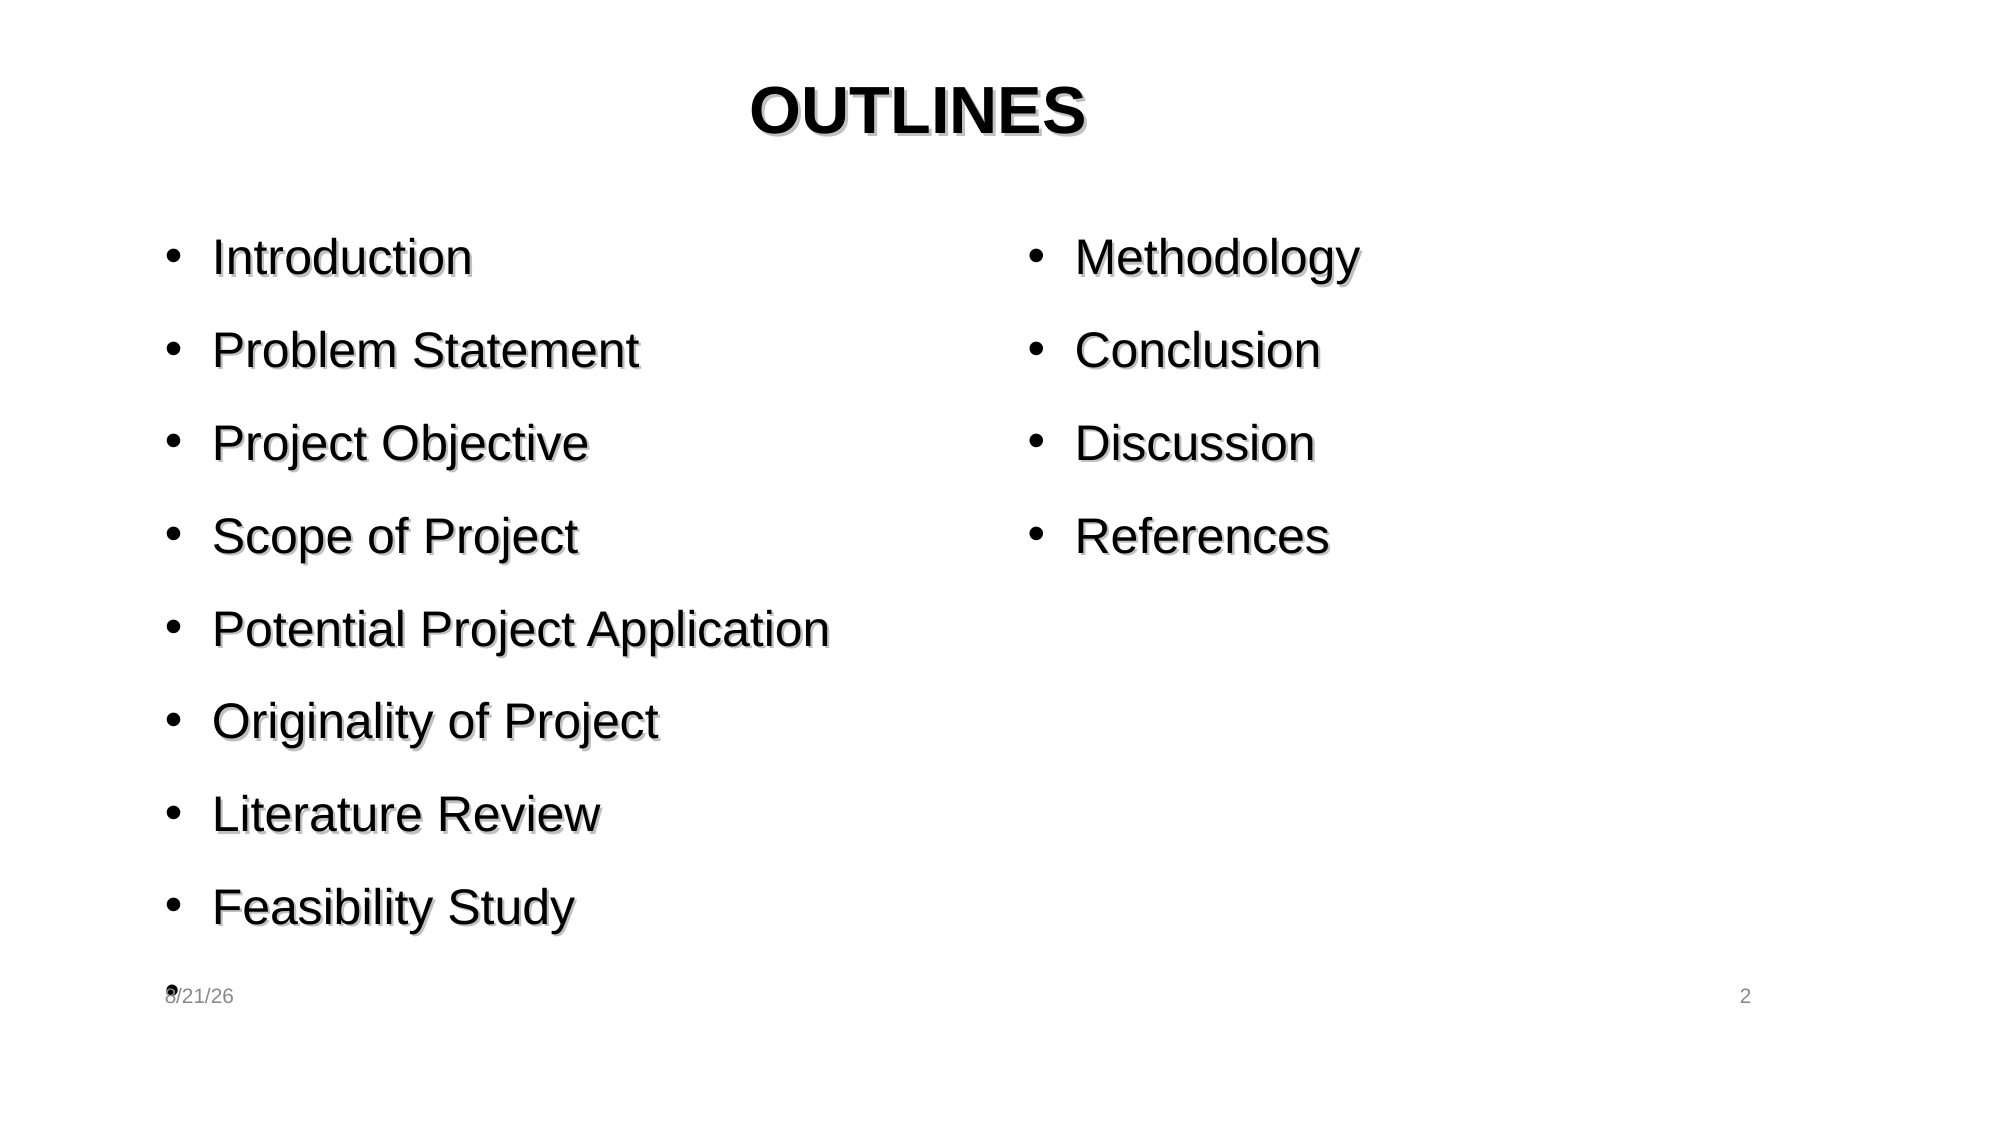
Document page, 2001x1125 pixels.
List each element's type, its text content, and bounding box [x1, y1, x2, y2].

title outlines [69, 58, 1768, 165]
list Introduction Problem Statement Project Objective Scope of Project Potential Project Application Originality of Project Literature Review Feasibility Study [149, 205, 988, 951]
list Methodology Conclusion Discussion References [1012, 205, 1849, 951]
slide_number December 27, 2024 [149, 965, 600, 1025]
slide_number 2 [1724, 965, 1849, 1025]
